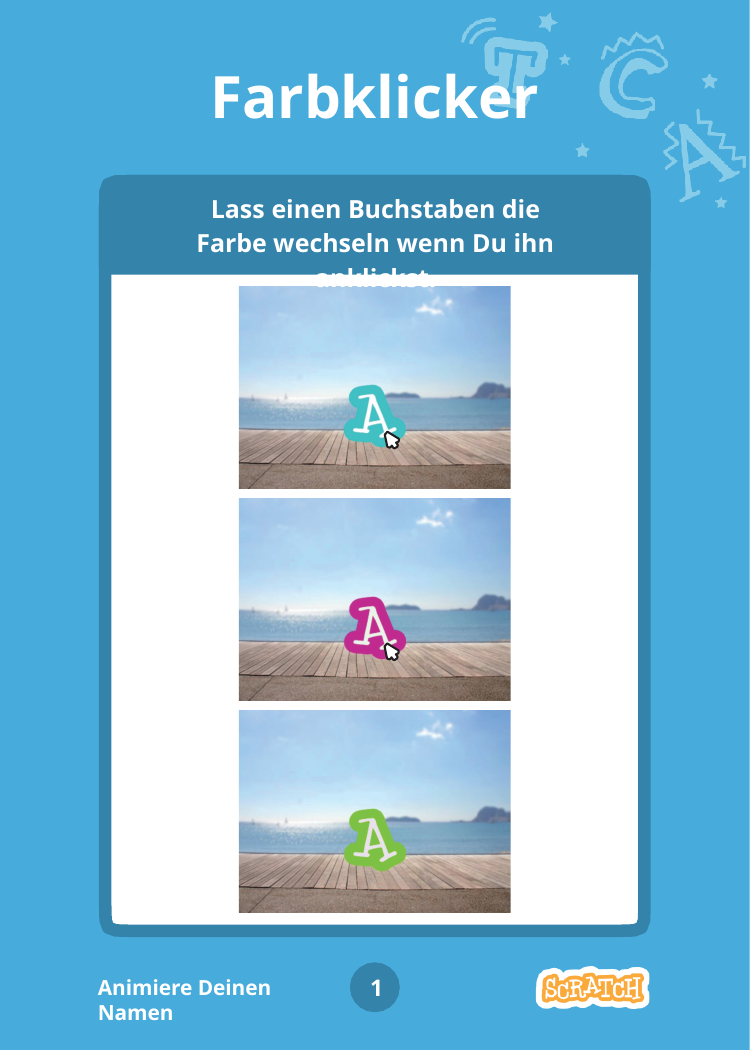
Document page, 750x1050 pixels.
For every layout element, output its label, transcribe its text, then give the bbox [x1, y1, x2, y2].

text_box 1 [368, 973, 385, 1002]
text_box [0, 0, 750, 1050]
text_box Farbklicker [35, 43, 715, 236]
text_box Lass einen Buchstaben die Farbe wechseln wenn Du ihn anklickst. [183, 236, 569, 257]
text_box Animiere Deinen Namen [97, 974, 319, 1000]
